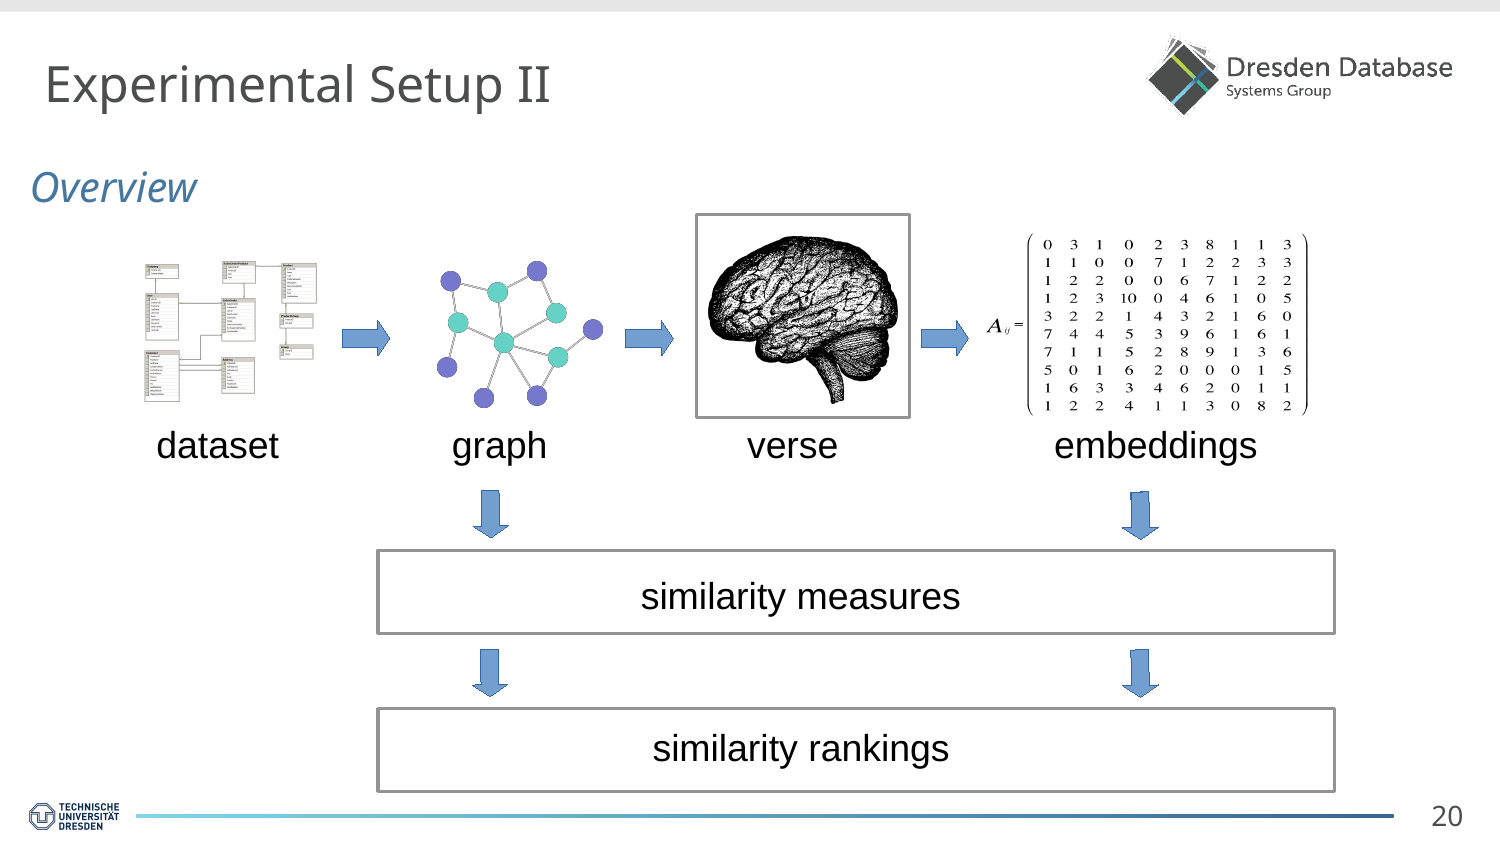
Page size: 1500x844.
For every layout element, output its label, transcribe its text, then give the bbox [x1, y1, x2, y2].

list Overview [29, 159, 1471, 780]
text_box graph [437, 417, 686, 474]
text_box [921, 320, 969, 356]
text_box embeddings [1039, 418, 1288, 474]
text_box [1122, 649, 1159, 698]
text_box [1122, 491, 1159, 540]
picture [983, 230, 1312, 418]
text_box similarity measures [625, 568, 993, 632]
picture [437, 261, 603, 408]
picture [708, 236, 898, 404]
text_box dataset [141, 417, 390, 474]
text_box [625, 320, 674, 356]
title Experimental Setup II [29, 47, 1093, 118]
text_box similarity rankings [637, 720, 1004, 790]
text_box [472, 649, 508, 697]
picture [29, 803, 119, 830]
text_box [473, 490, 509, 538]
text_box similarity rankings [637, 793, 1004, 820]
picture [1145, 35, 1453, 118]
list Overview [380, 710, 1333, 780]
text_box verse [732, 417, 981, 474]
text_box [342, 320, 390, 356]
